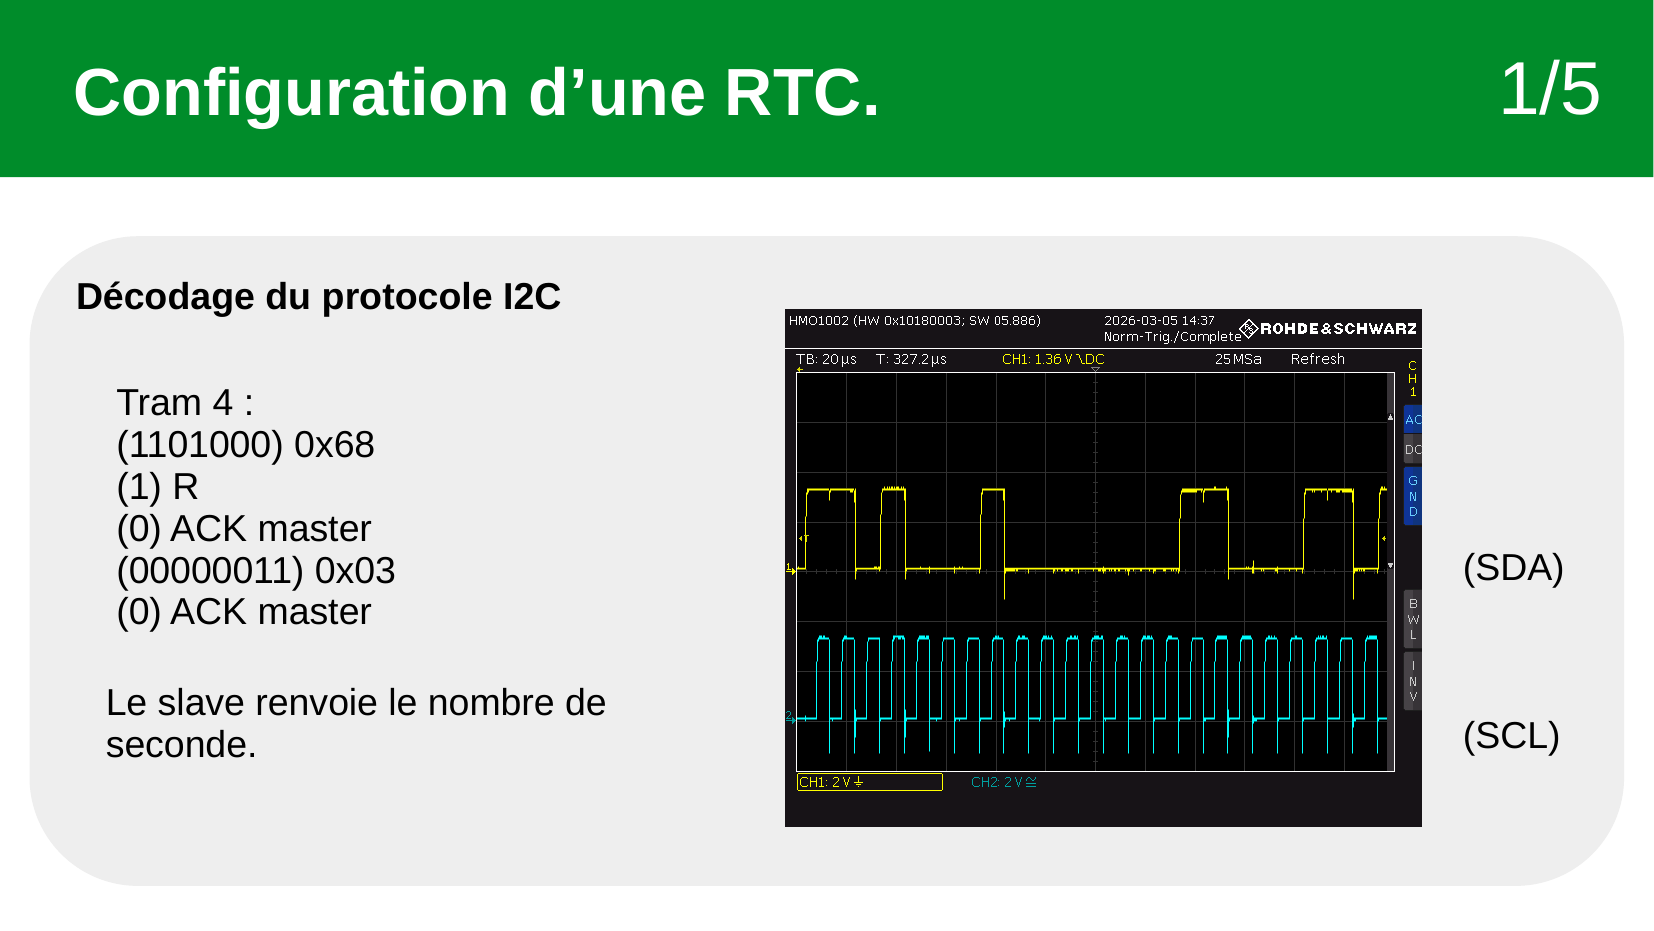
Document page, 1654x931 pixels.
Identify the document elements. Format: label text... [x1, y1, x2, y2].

text_box Décodage du protocole I2C [29, 236, 1625, 886]
text_box Configuration d’une RTC. [59, 47, 945, 138]
text_box [0, 0, 1476, 178]
text_box (SDA) (SCL) [1448, 539, 1594, 764]
text_box Le slave renvoie le nombre de seconde. [91, 674, 675, 858]
text_box [1625, 0, 1654, 178]
text_box 1/5 [1476, 0, 1625, 178]
text_box Tram 4 : (1101000) 0x68 (1) R (0) ACK master (00000011) 0x03 (0) ACK master [101, 373, 774, 641]
picture [785, 309, 1422, 827]
